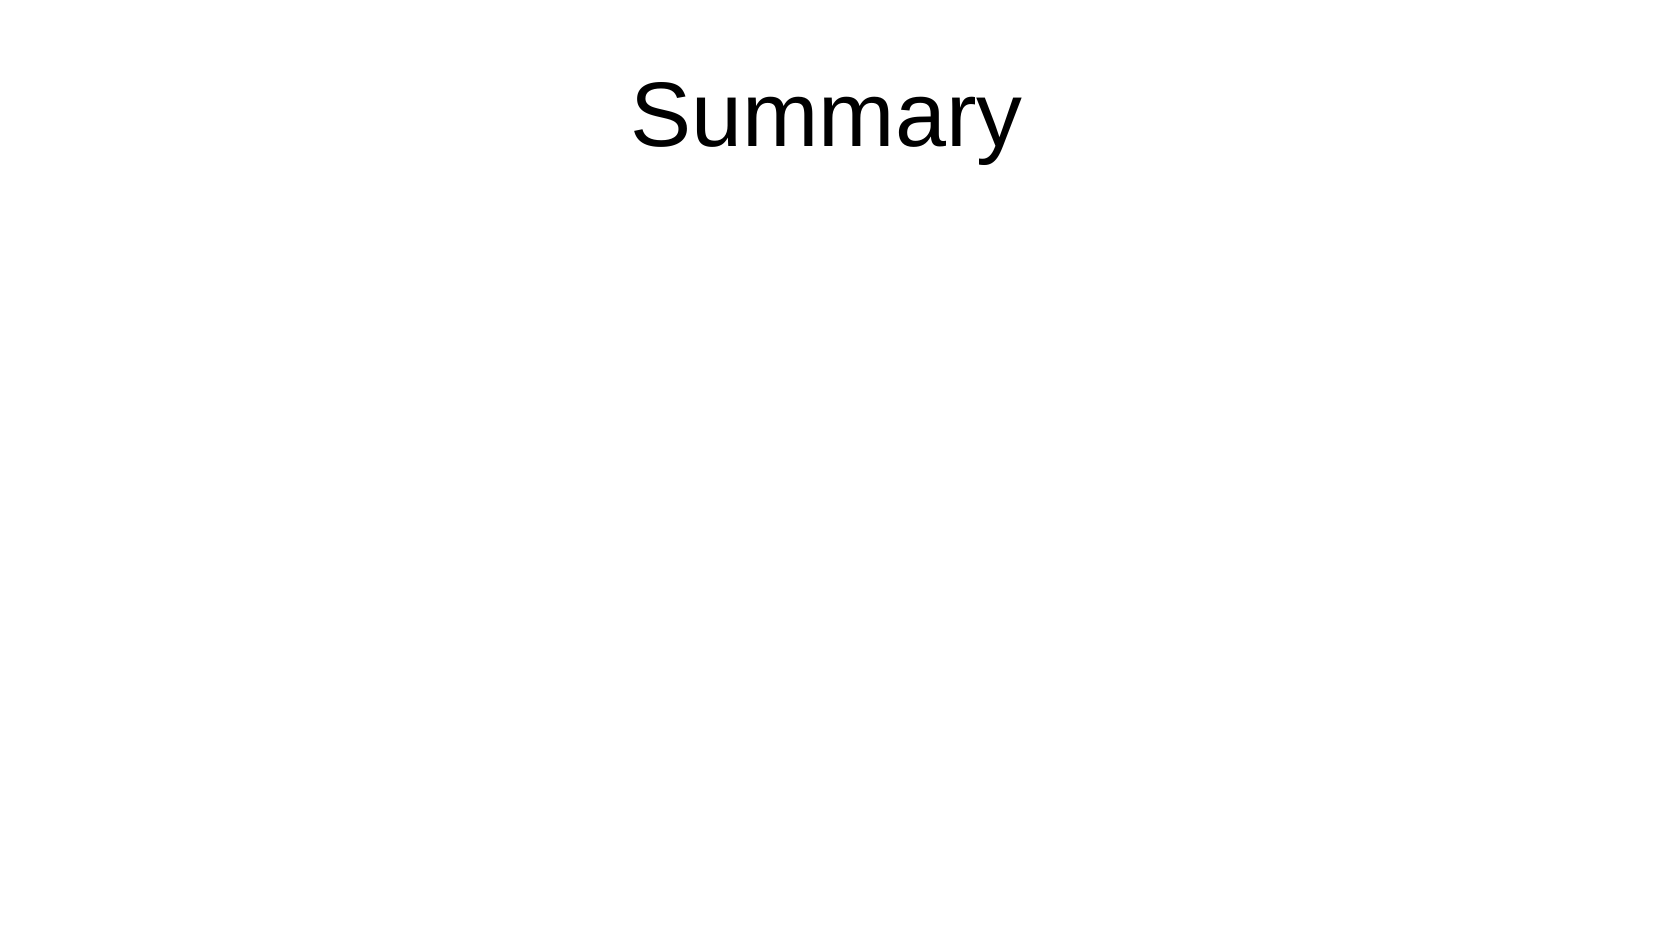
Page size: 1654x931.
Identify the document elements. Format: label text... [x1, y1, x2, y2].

title Summary [82, 37, 1571, 193]
